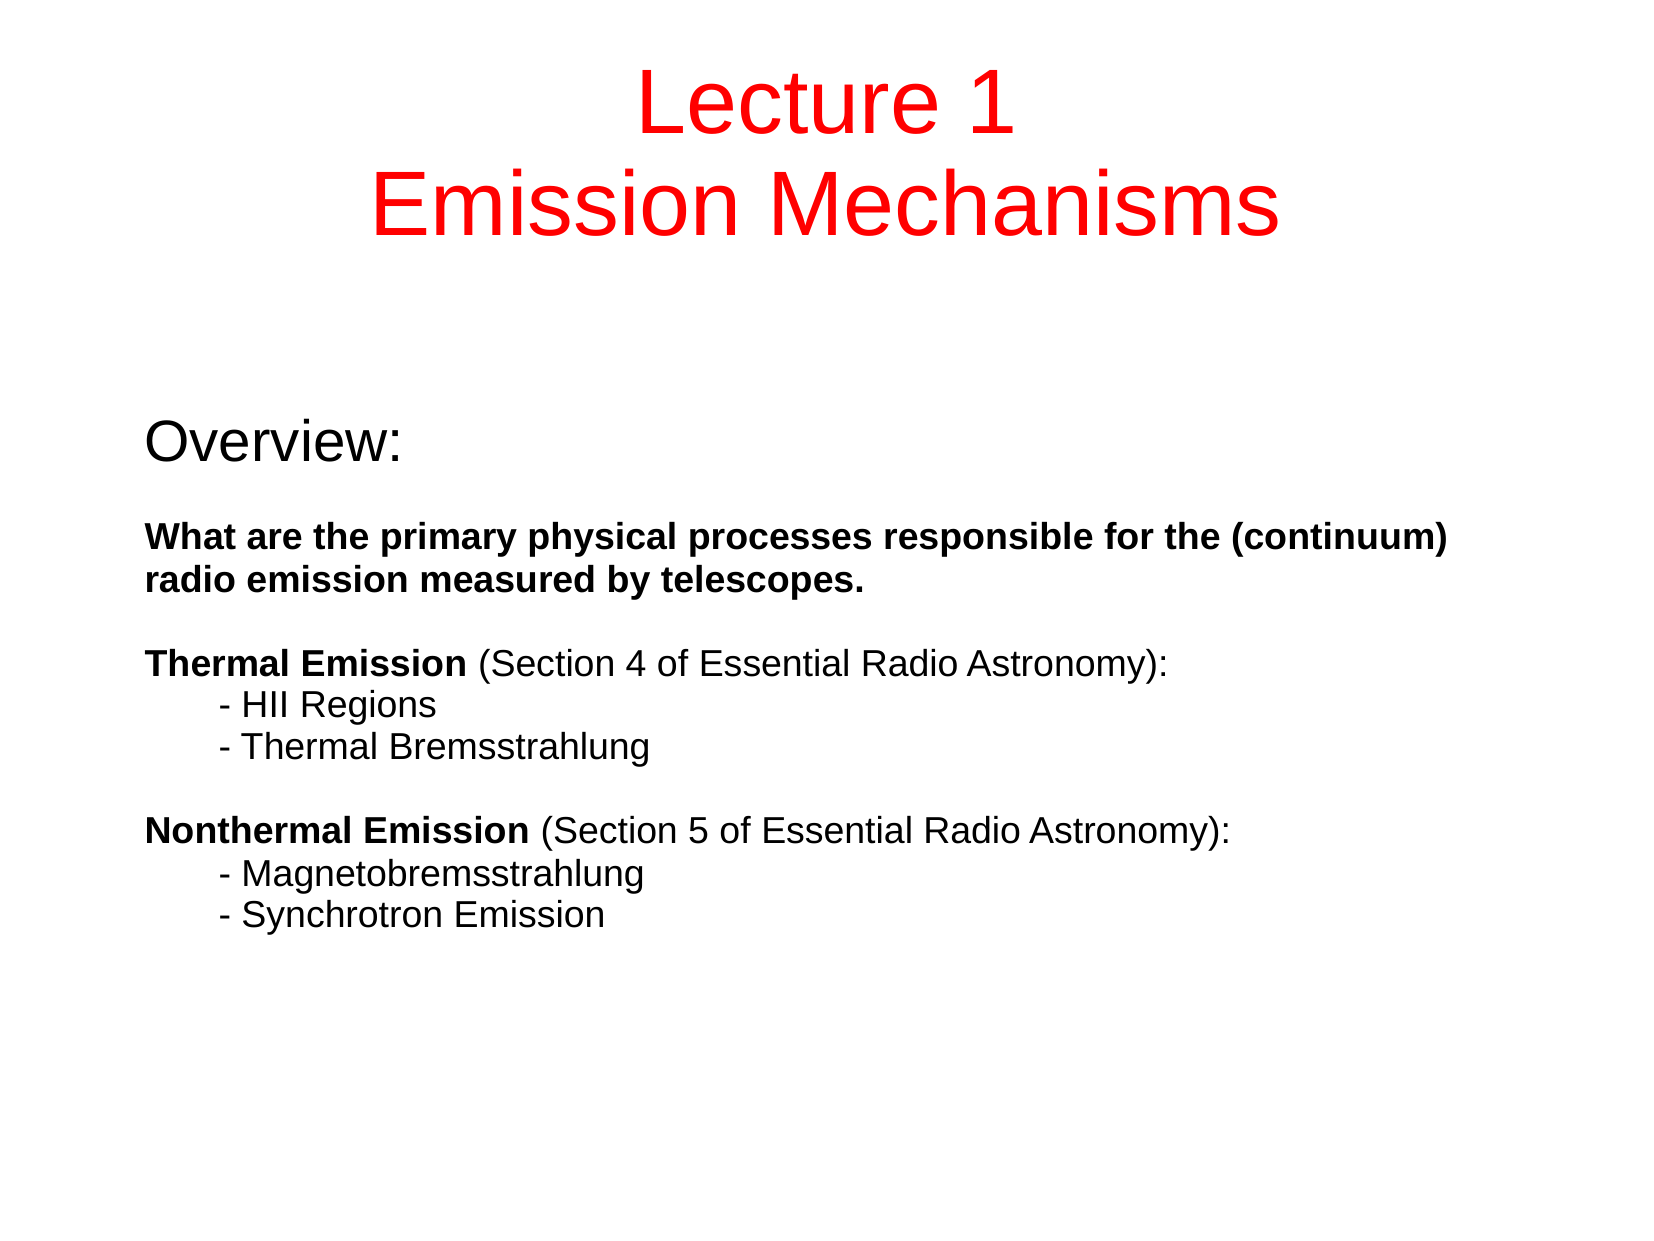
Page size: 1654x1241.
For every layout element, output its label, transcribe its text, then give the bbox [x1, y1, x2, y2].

text_box Overview: What are the primary physical processes responsible for the (continuum) radio emission measured by telescopes. Thermal Emission (Section 4 of Essential Radio Astronomy): - HII Regions - Thermal Bremsstrahlung Nonthermal Emission (Section 5 of Essential Radio Astronomy): - Magnetobremsstrahlung - Synchrotron Emission [129, 401, 1548, 1028]
title Lecture 1 Emission Mechanisms [82, 49, 1571, 257]
